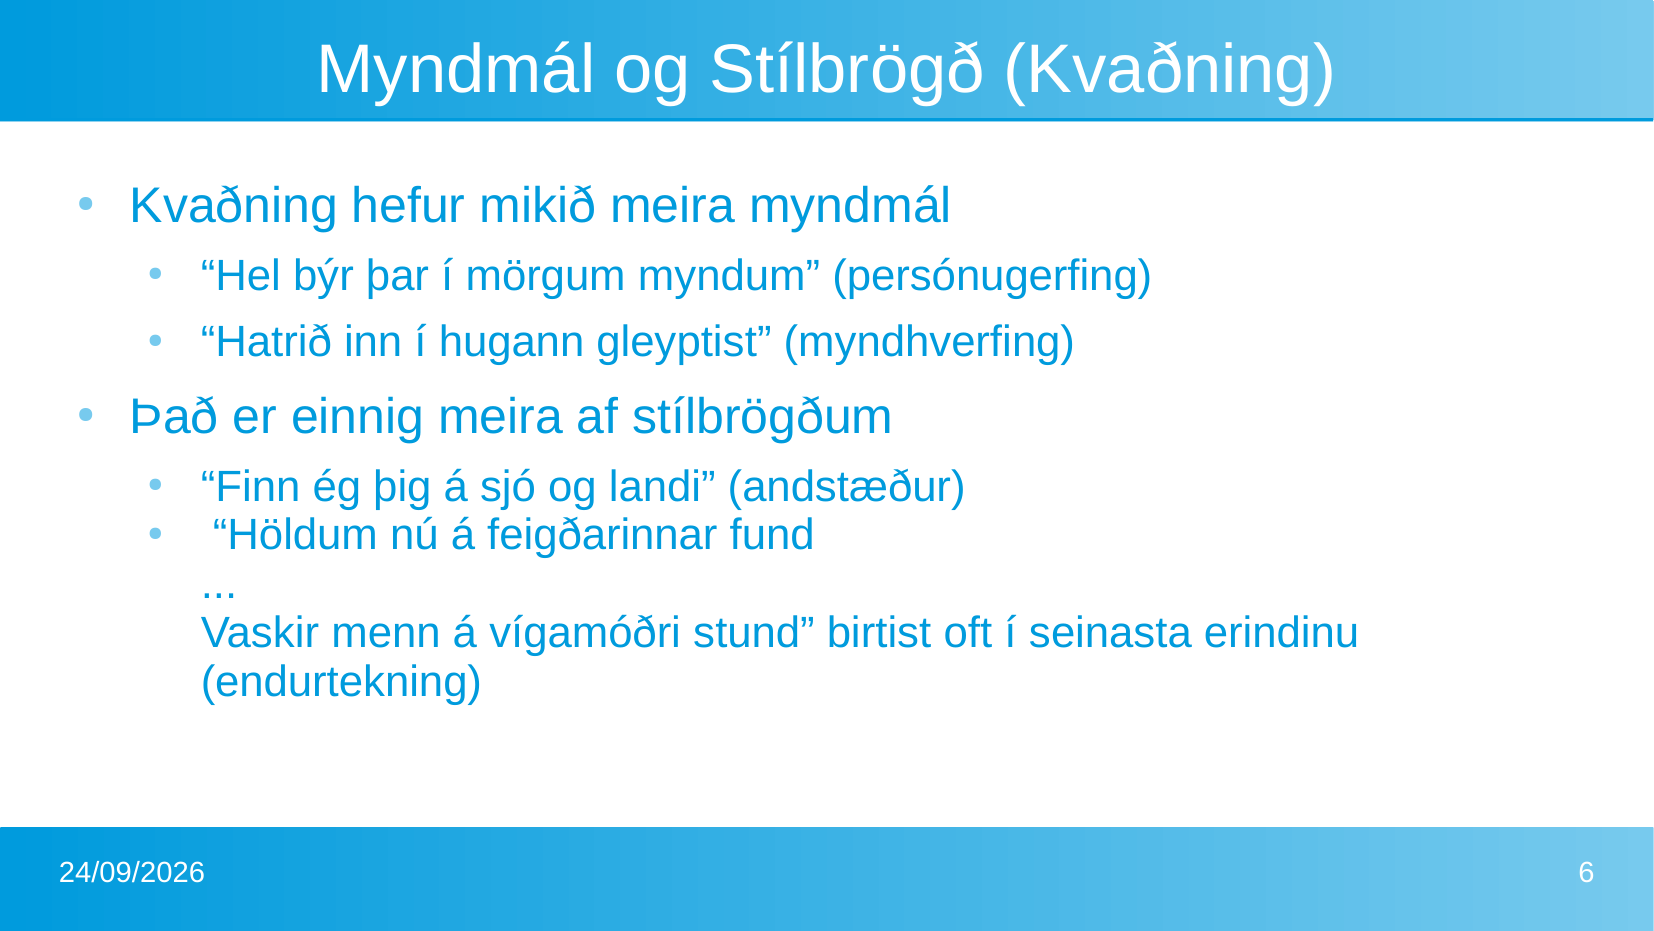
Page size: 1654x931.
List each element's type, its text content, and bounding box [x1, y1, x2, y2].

list Kvaðning hefur mikið meira myndmál “Hel býr þar í mörgum myndum” (persónugerfing) “Hatrið inn í hugann gleyptist” (myndhverfing) Það er einnig meira af stílbrögðum “Finn ég þig á sjó og landi” (andstæður) “Höldum nú á feigðarinnar fund ... Vaskir menn á vígamóðri stund” birtist oft í seinasta erindinu (endurtekning) [59, 177, 1595, 768]
title Myndmál og Stílbrögð (Kvaðning) [59, 29, 1595, 108]
